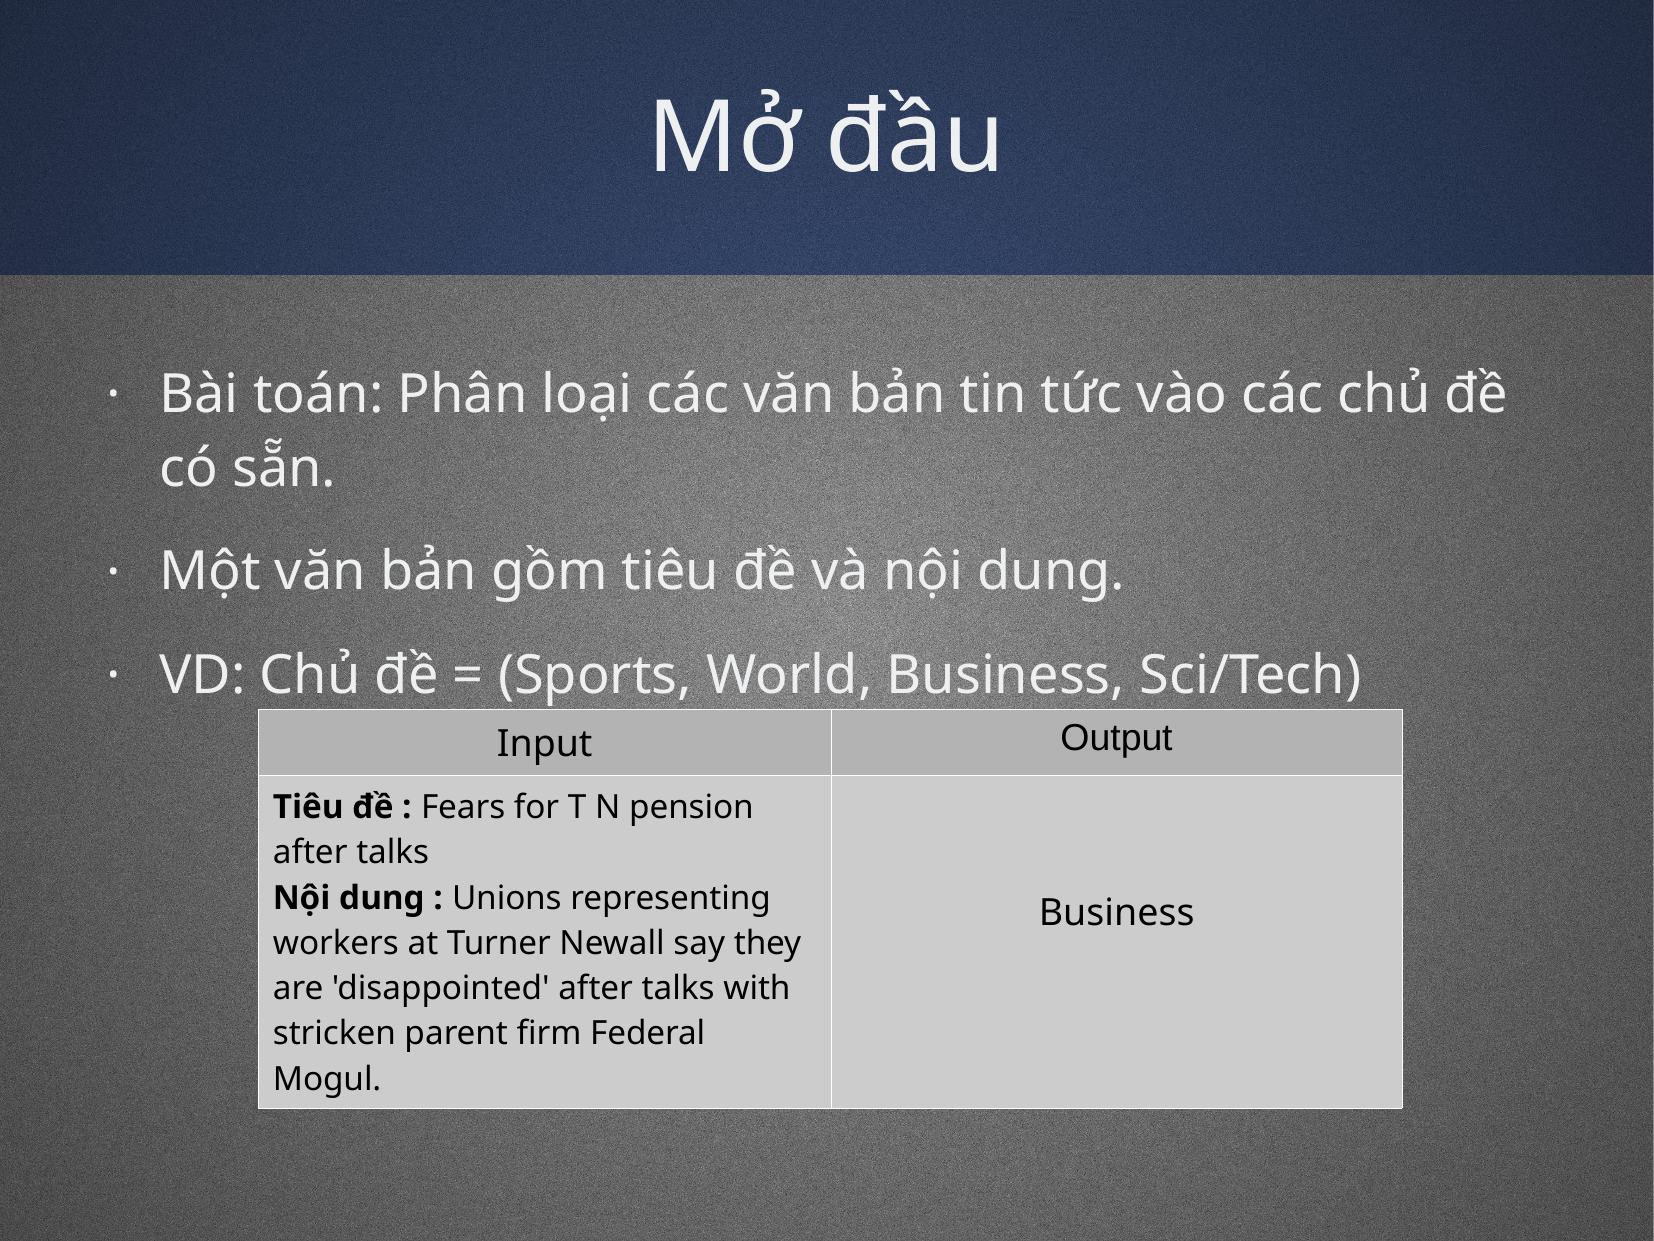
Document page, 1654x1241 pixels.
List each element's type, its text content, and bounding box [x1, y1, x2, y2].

title Mở đầu [88, 29, 1565, 237]
table_header Input [259, 710, 831, 775]
table_header Output [832, 710, 1402, 775]
table_cell Tiêu đề : Fears for T N pension after talks Nội dung : Unions representing workers at Turner Newall say they are 'disappointed' after talks with stricken parent firm Federal Mogul. [259, 776, 831, 1108]
picture [0, 0, 1654, 1241]
list Bài toán: Phân loại các văn bản tin tức vào các chủ đề có sẵn. Một văn bản gồm tiêu đề và nội dung. VD: Chủ đề = (Sports, World, Business, Sci/Tech) [88, 354, 1565, 1063]
table_cell Business [832, 776, 1402, 1108]
